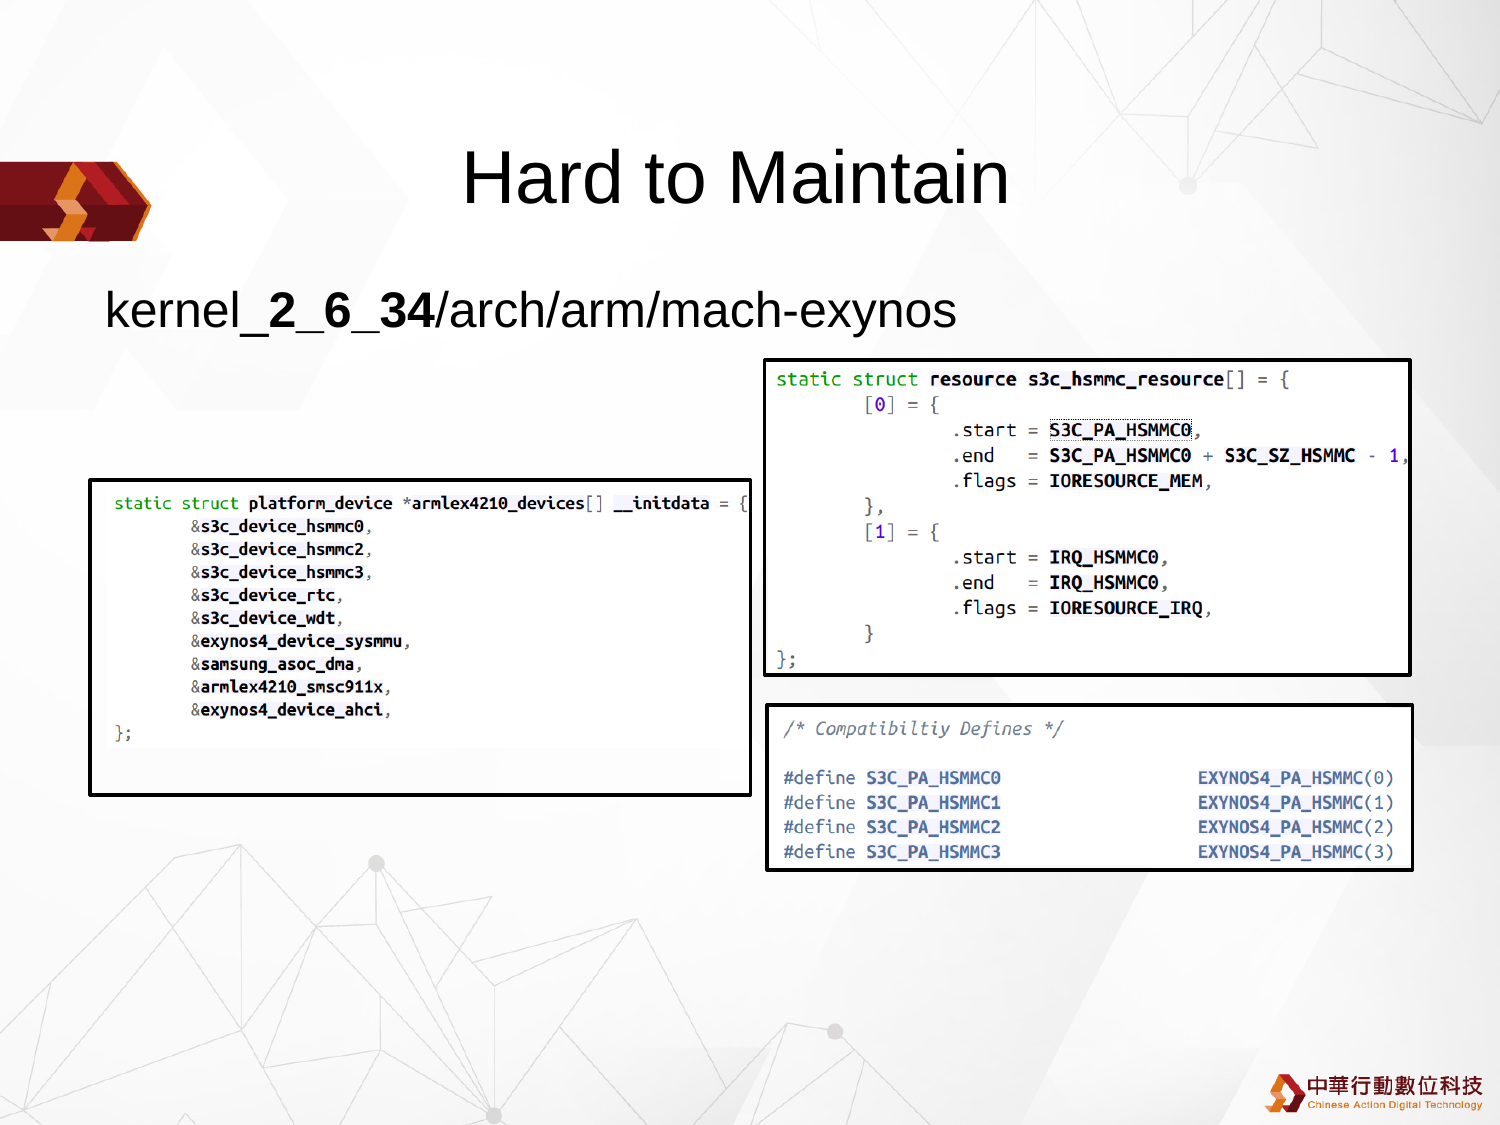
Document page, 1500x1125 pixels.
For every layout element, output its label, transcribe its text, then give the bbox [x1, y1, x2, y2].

picture [0, 0, 1500, 1125]
text_box kernel_2_6_34/arch/arm/mach-exynos [90, 270, 1006, 346]
title Hard to Maintain [107, 101, 1367, 255]
